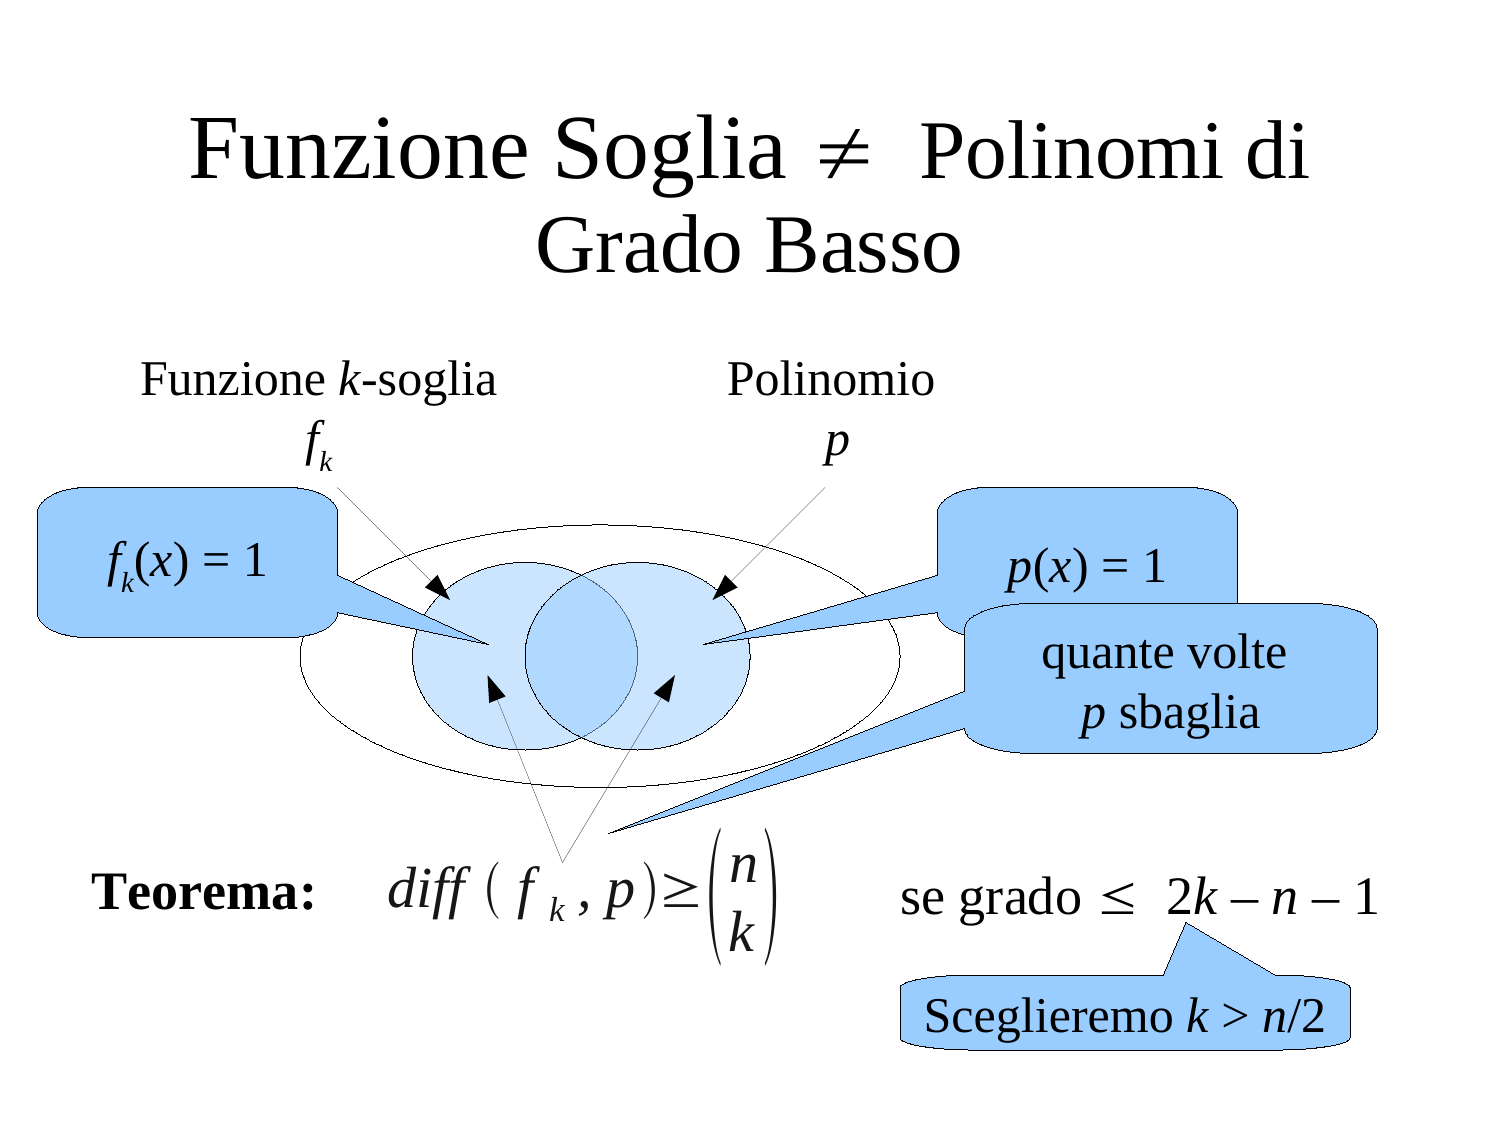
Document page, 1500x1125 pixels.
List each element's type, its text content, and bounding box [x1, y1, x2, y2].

text_box Polinomio p [637, 337, 1025, 473]
text_box Funzione k-soglia fk [112, 337, 526, 485]
text_box Sceglieremo k > n/2 [900, 922, 1351, 1051]
text_box quante volte p sbaglia [608, 603, 1378, 834]
text_box [412, 562, 751, 751]
chart [549, 825, 584, 860]
text_box p(x) = 1 [703, 487, 1238, 645]
text_box Teorema: [71, 847, 338, 928]
text_box se grado ≤ 2k – n – 1 [859, 852, 1422, 933]
title Funzione Soglia  Polinomi di Grado Basso [112, 96, 1387, 291]
text_box fk(x) = 1 [37, 487, 489, 645]
chart [379, 825, 788, 970]
